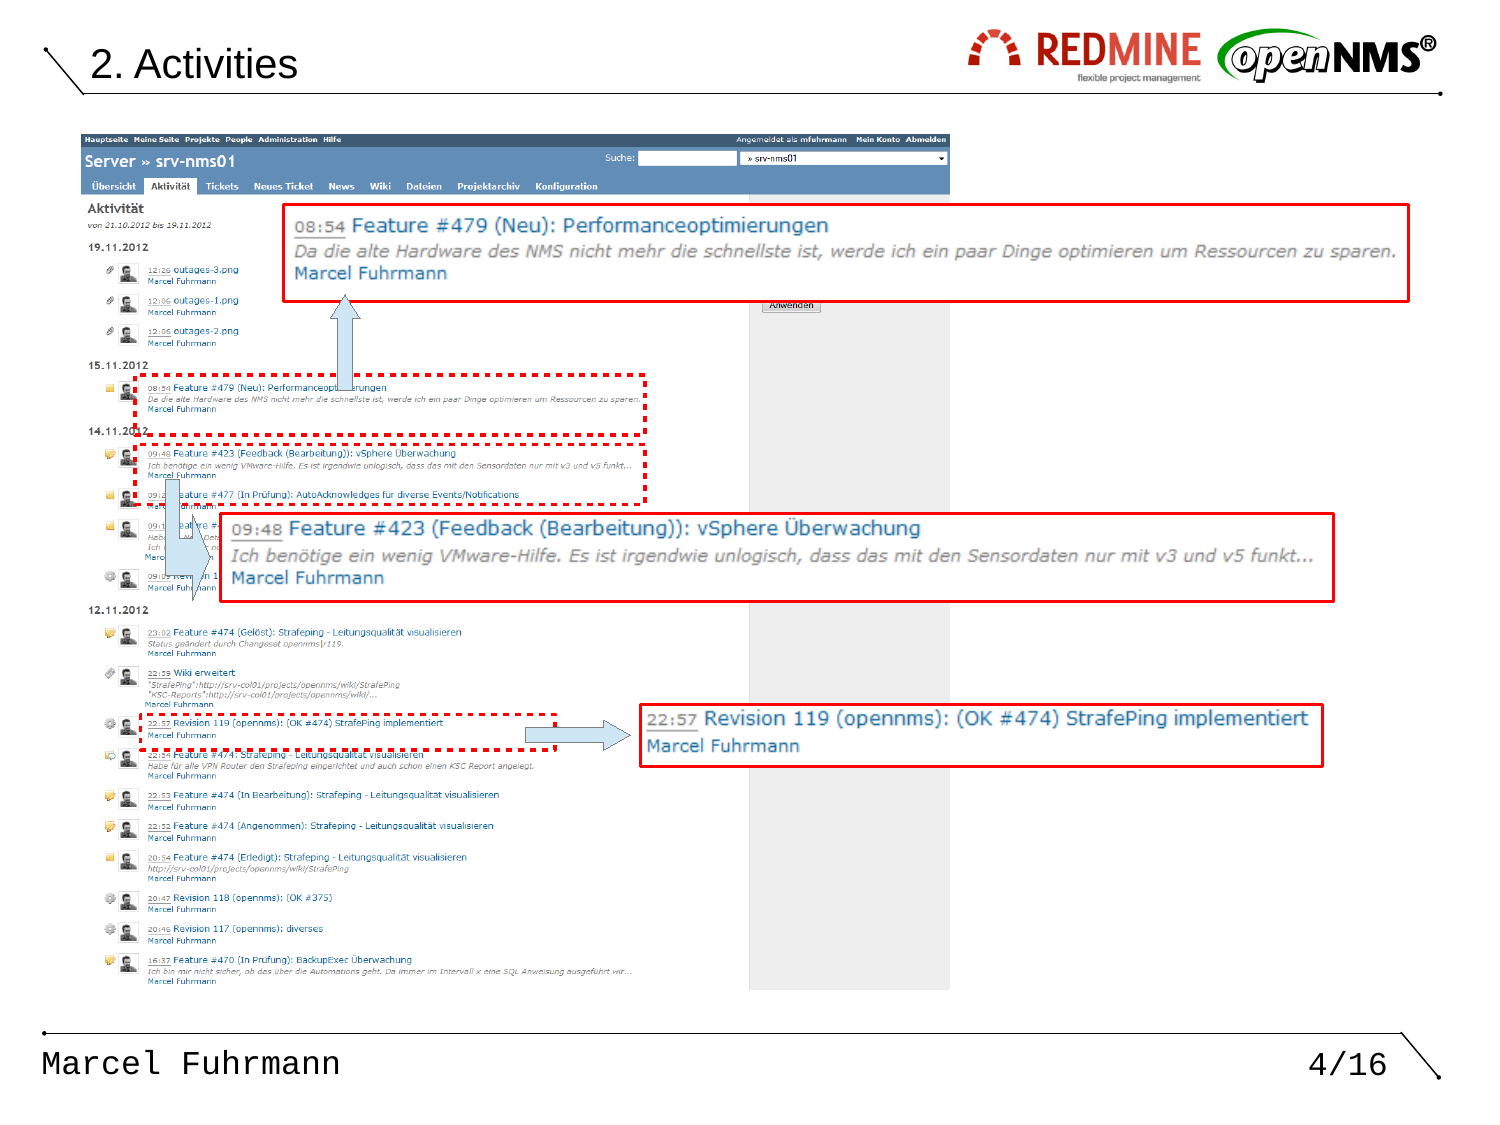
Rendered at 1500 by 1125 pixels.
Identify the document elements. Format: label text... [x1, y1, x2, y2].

text_box [330, 294, 361, 391]
picture [285, 206, 1407, 300]
text_box [525, 720, 631, 751]
picture [81, 134, 950, 991]
picture [642, 705, 1321, 766]
picture [222, 515, 1332, 600]
picture [960, 21, 1441, 88]
text_box [165, 479, 211, 601]
title 2. Activities [90, 29, 691, 94]
